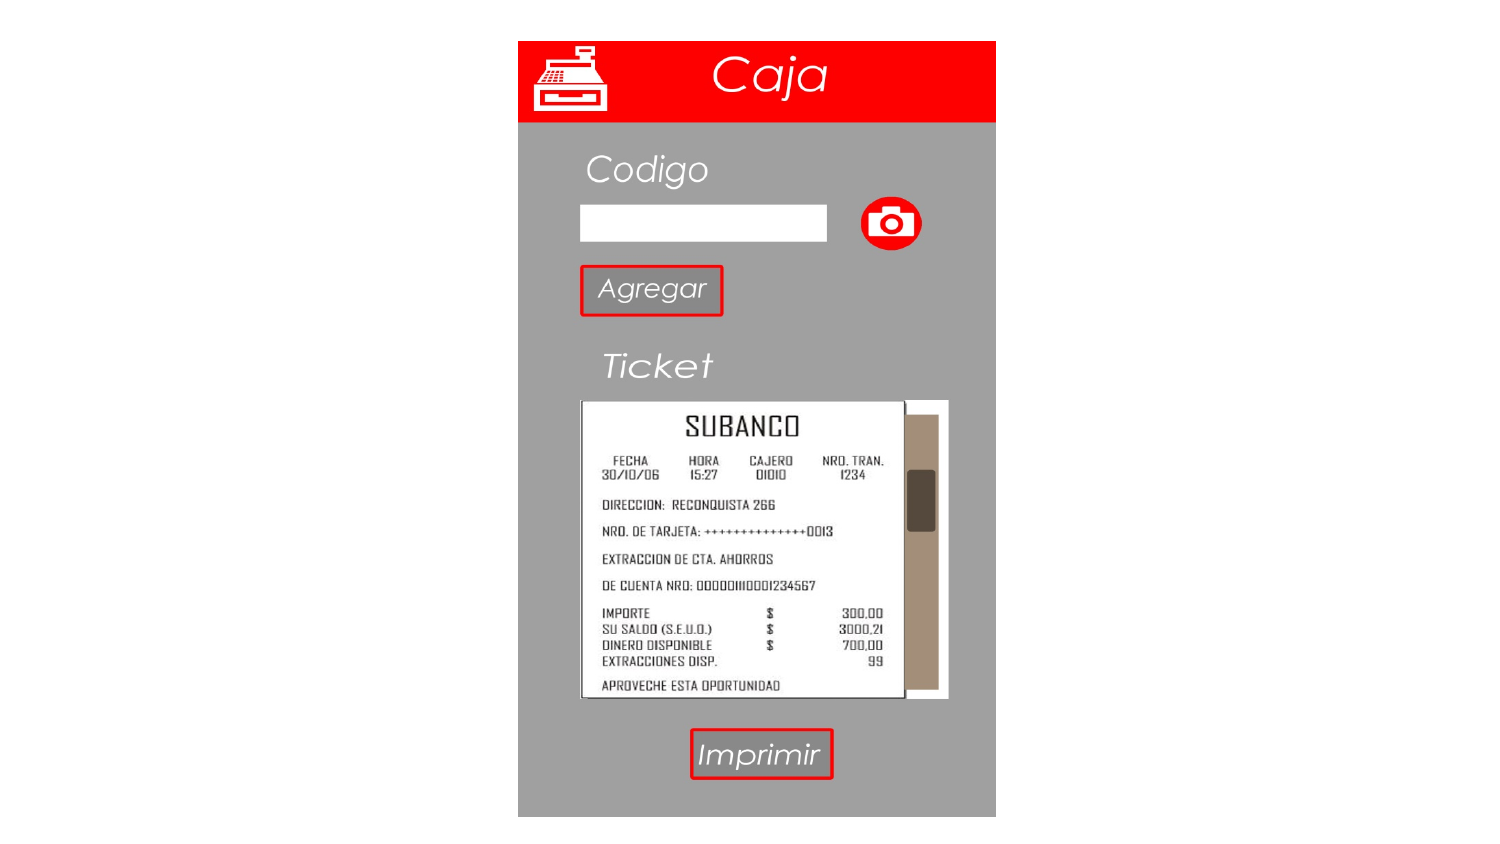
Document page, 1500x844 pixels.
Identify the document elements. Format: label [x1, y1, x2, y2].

picture [518, 41, 996, 817]
